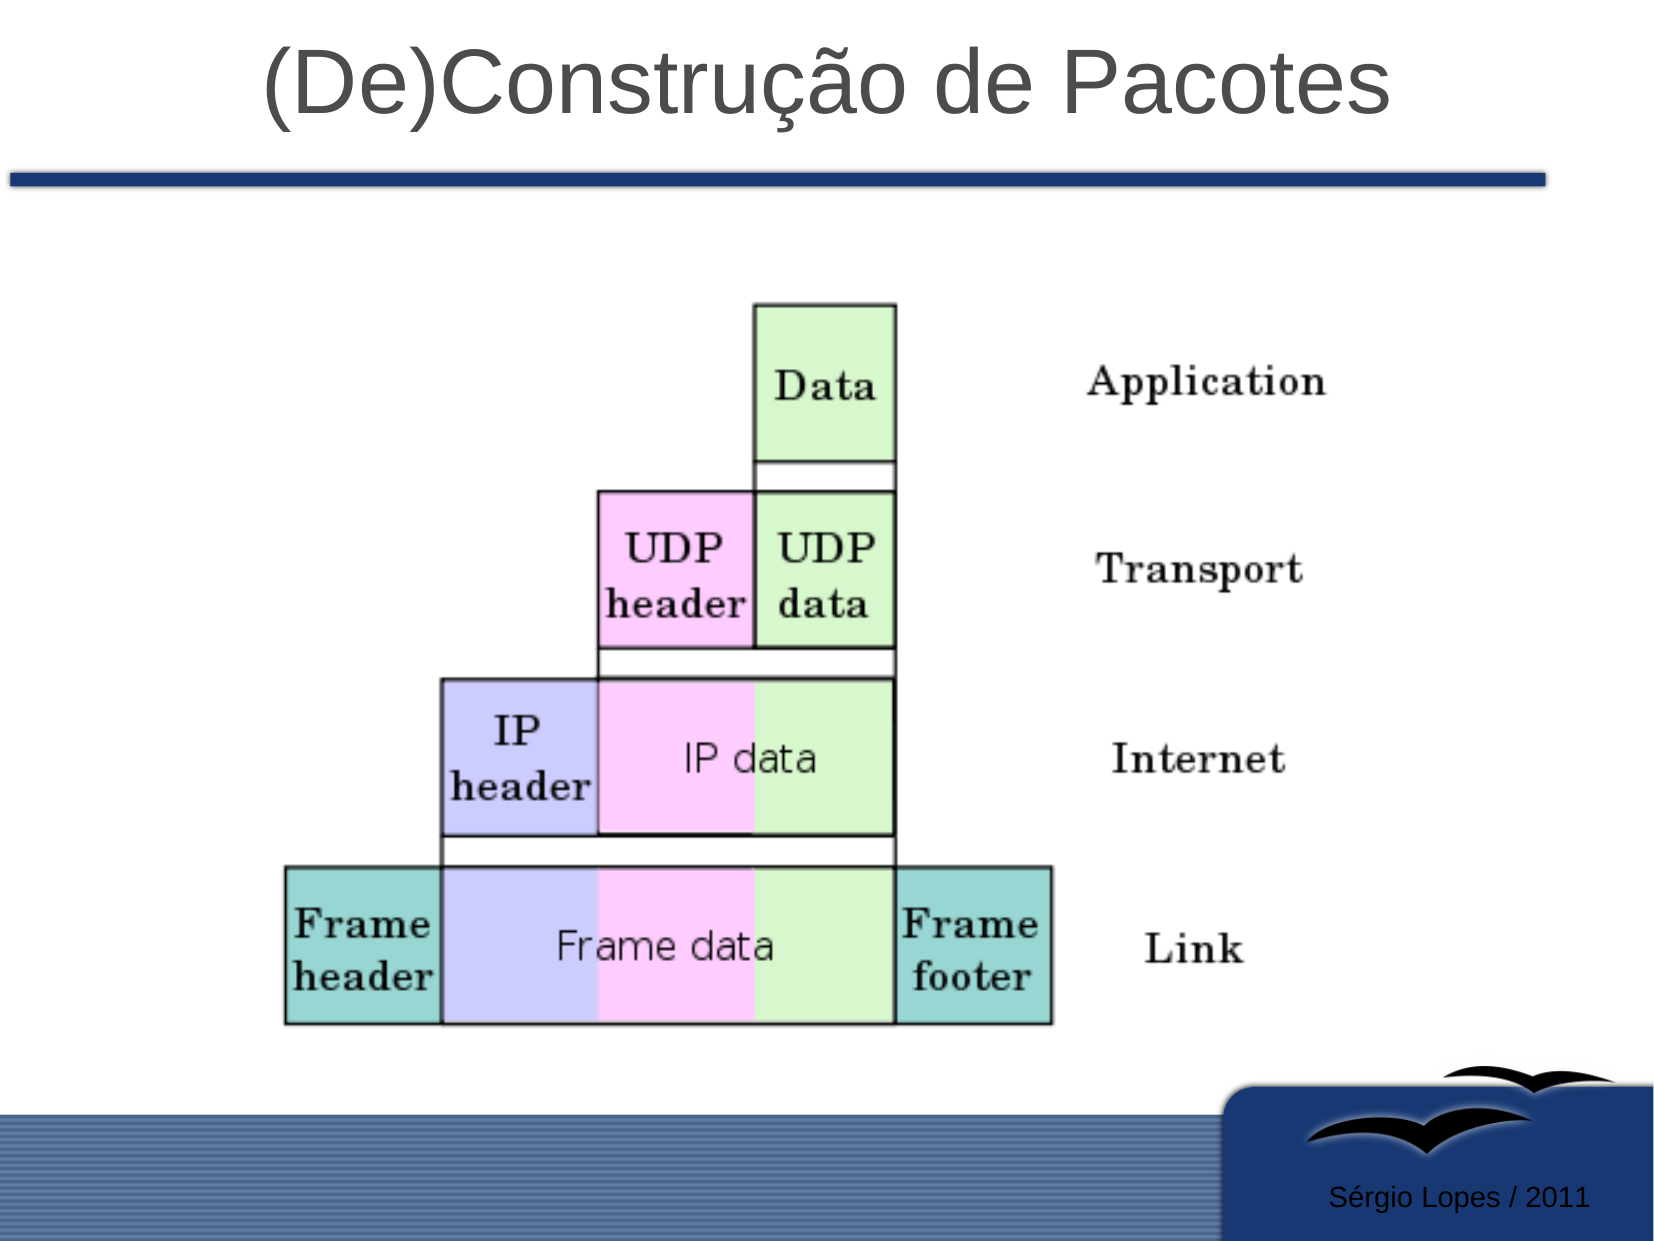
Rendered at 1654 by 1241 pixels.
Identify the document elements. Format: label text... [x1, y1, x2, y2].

picture [0, 0, 1654, 1241]
title (De)Construção de Pacotes [121, 0, 1534, 164]
text_box Sérgio Lopes / 2011 [1328, 1181, 1588, 1214]
